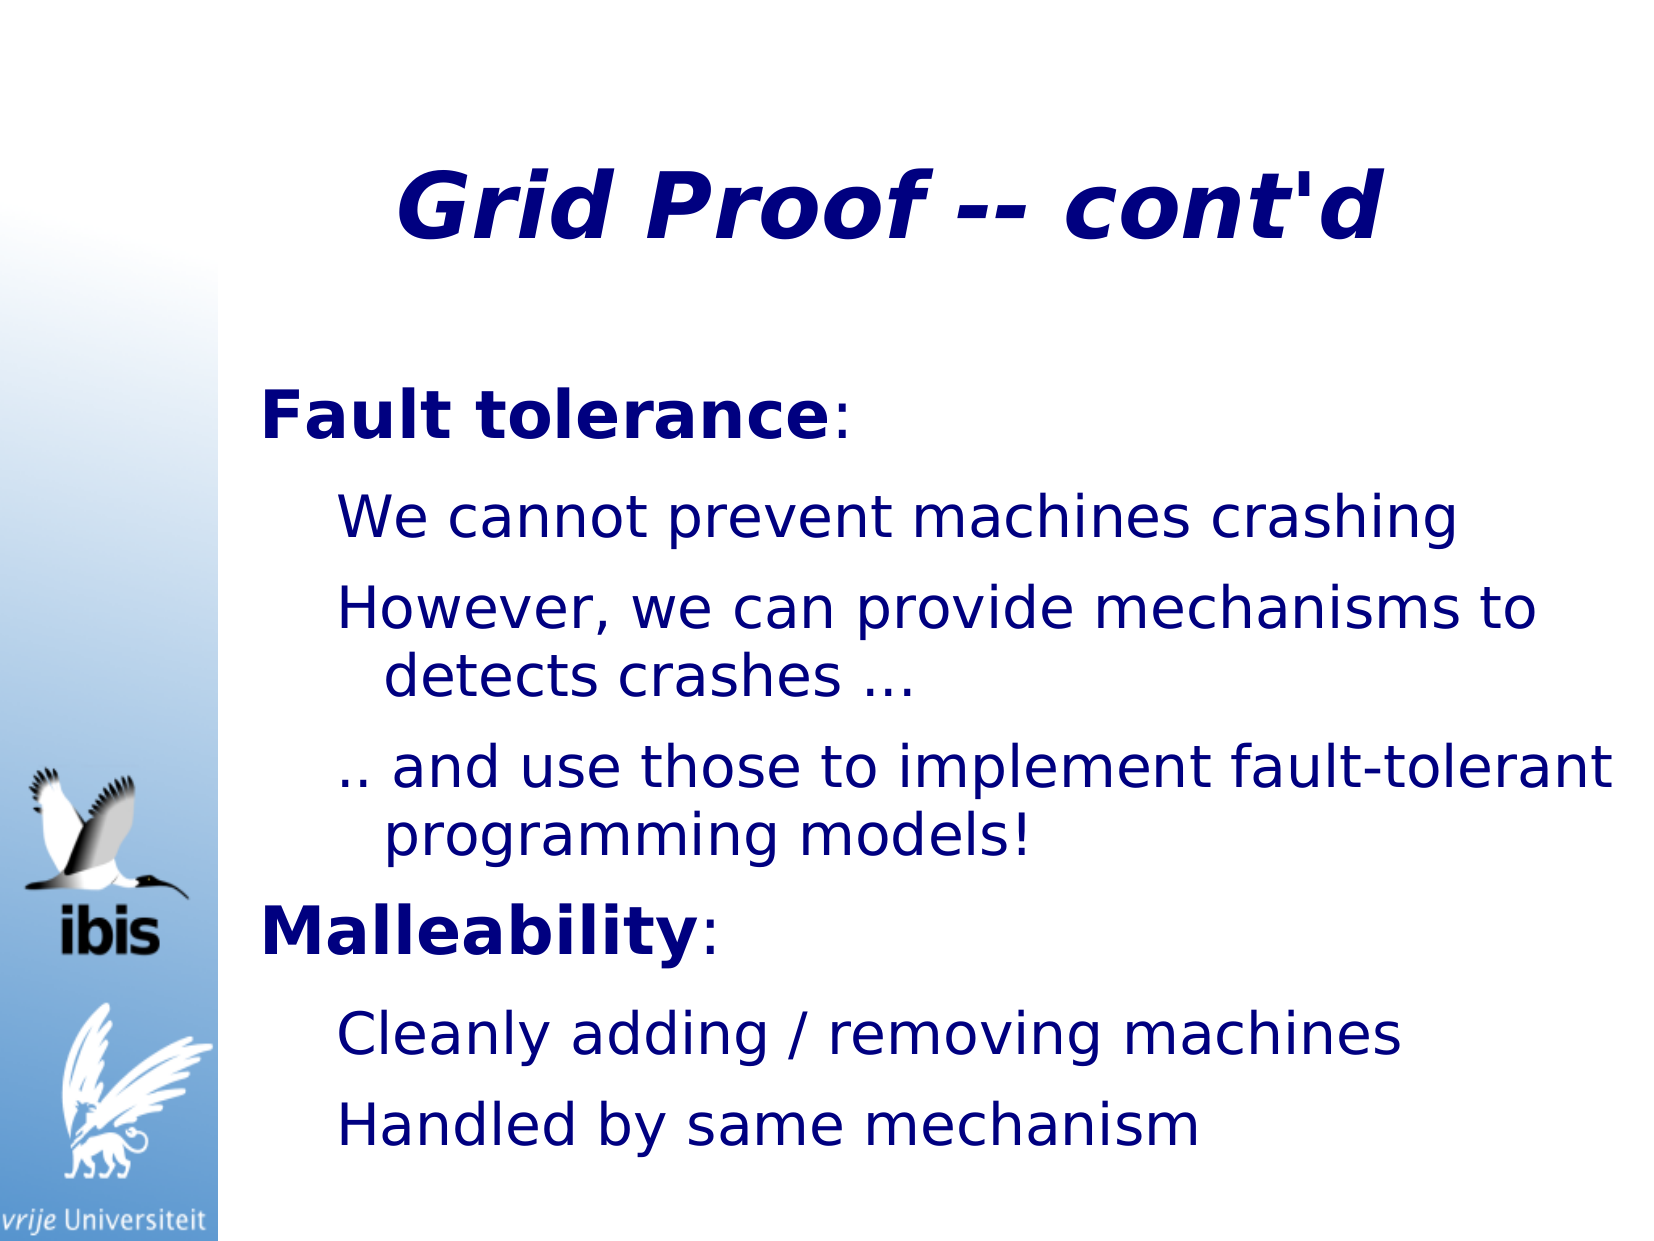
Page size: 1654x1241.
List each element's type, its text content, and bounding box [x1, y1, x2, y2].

list Fault tolerance: We cannot prevent machines crashing However, we can provide mechanisms to detects crashes ... .. and use those to implement fault-tolerant programming models! Malleability: Cleanly adding / removing machines Handled by same mechanism [241, 376, 1654, 1160]
title Grid Proof -- cont'd [248, 102, 1534, 310]
picture [0, 0, 218, 1241]
